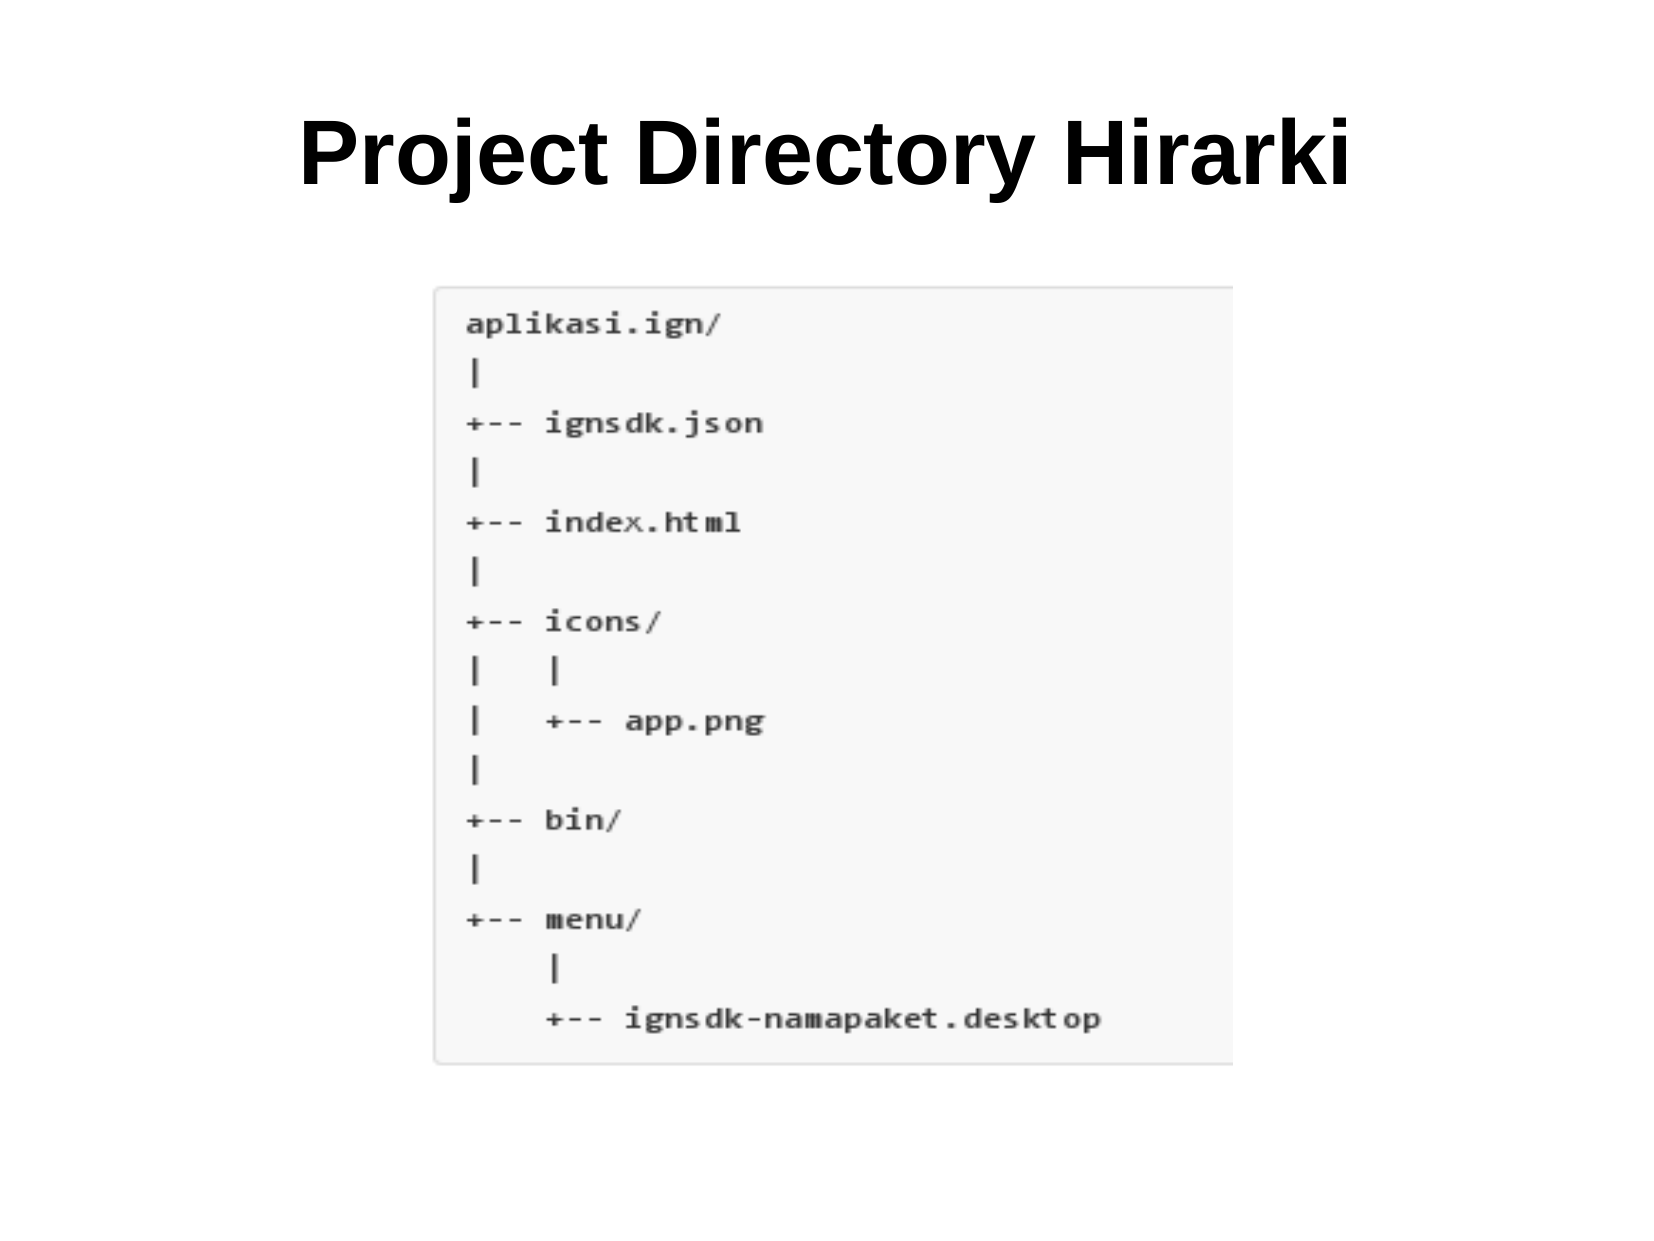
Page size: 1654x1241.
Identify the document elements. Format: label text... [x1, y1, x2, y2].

picture [431, 282, 1233, 1071]
title Project Directory Hirarki [82, 49, 1571, 257]
